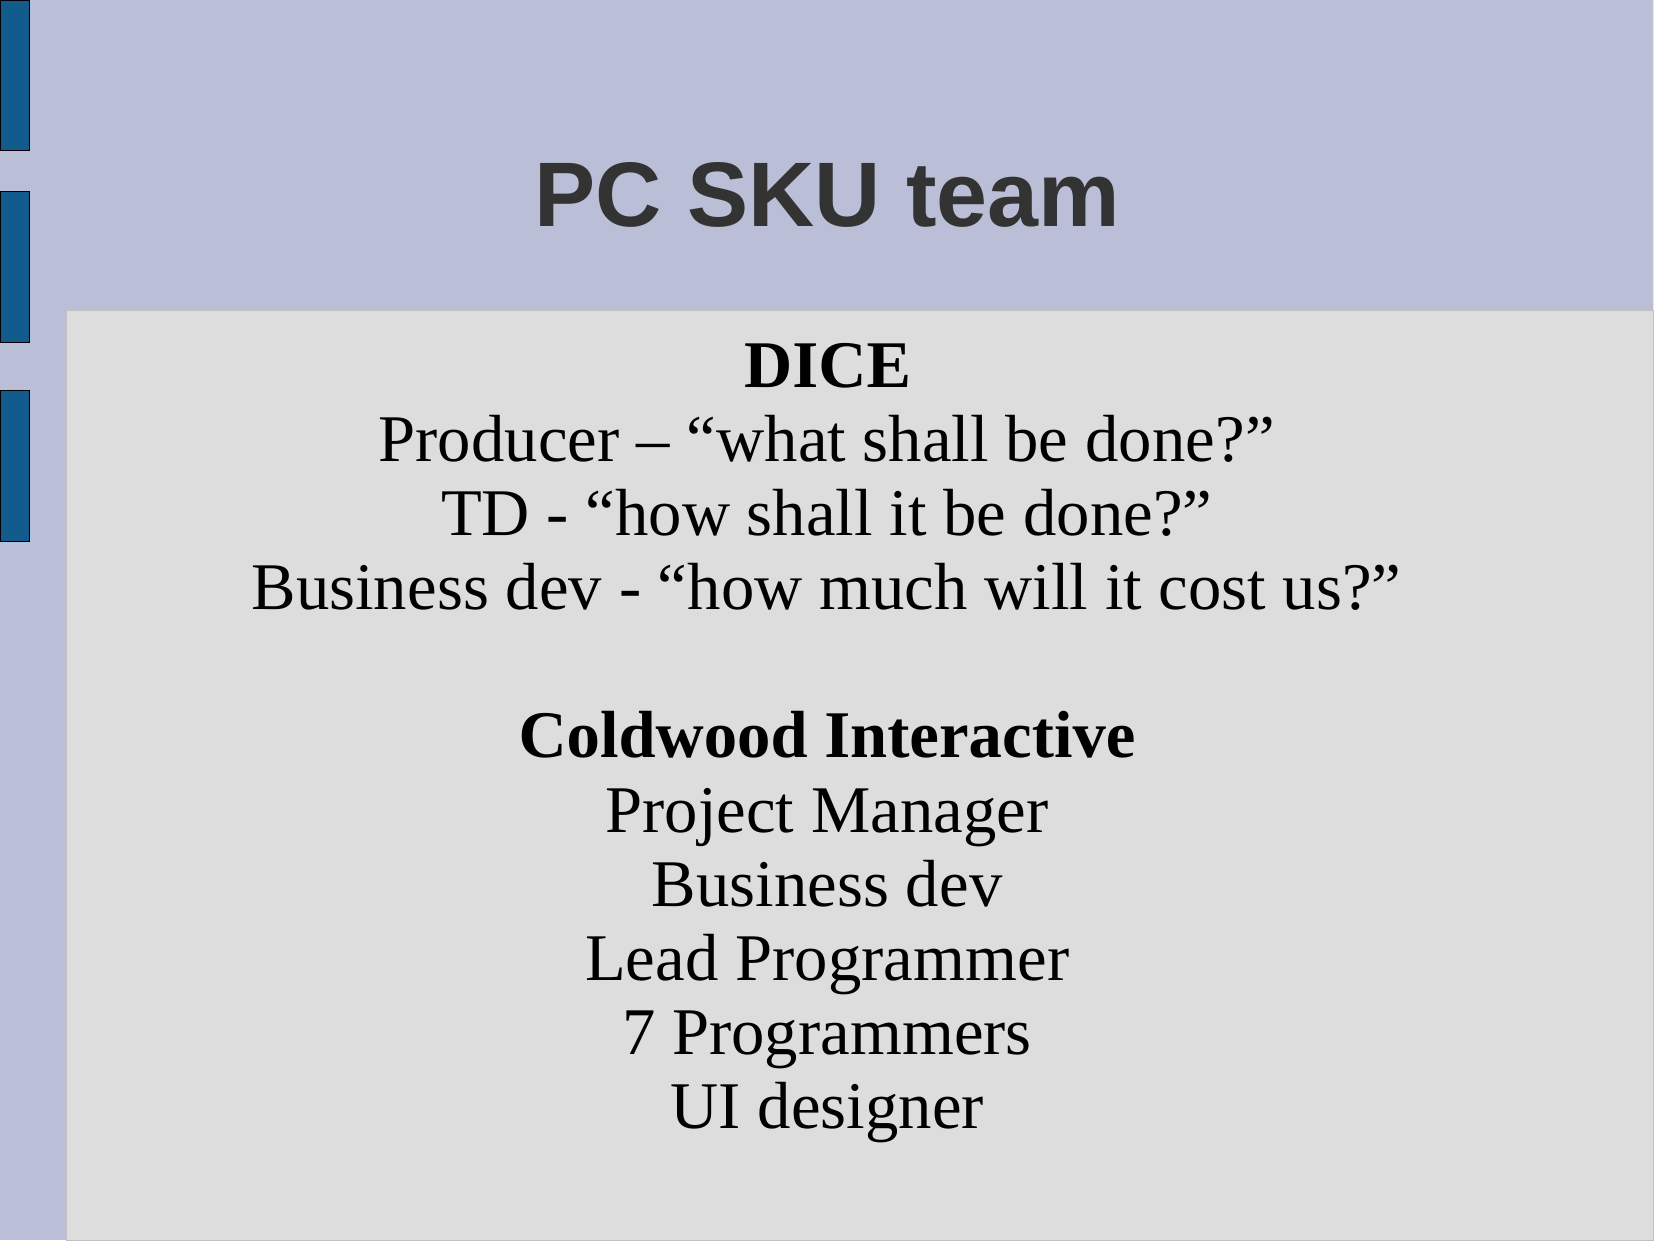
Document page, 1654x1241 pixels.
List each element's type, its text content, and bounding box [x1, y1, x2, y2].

subtitle DICE Producer – “what shall be done?” TD - “how shall it be done?” Business dev - “how much will it cost us?” Coldwood Interactive Project Manager Business dev Lead Programmer 7 Programmers UI designer [121, 328, 1534, 1143]
title PC SKU team [121, 91, 1534, 299]
